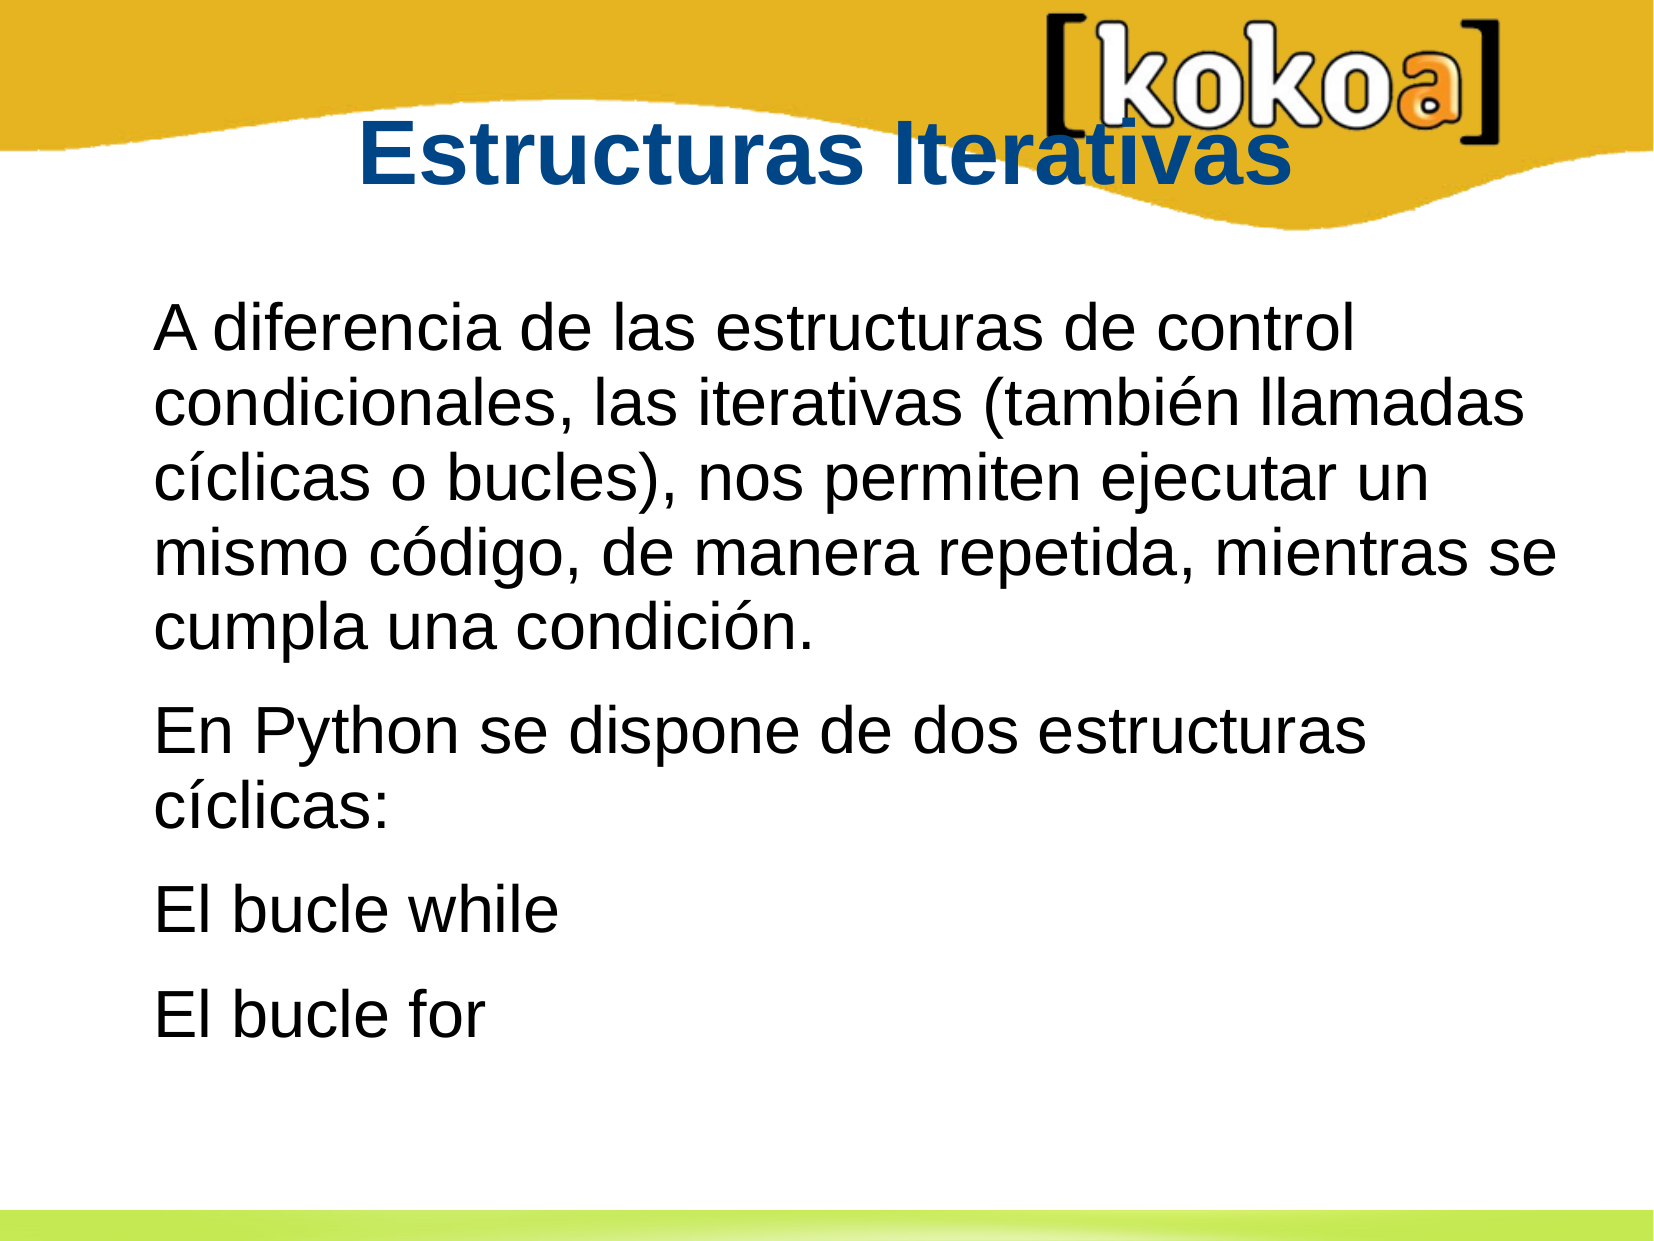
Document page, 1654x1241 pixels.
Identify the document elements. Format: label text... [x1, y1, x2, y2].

list A diferencia de las estructuras de control condicionales, las iterativas (también llamadas cíclicas o bucles), nos permiten ejecutar un mismo código, de manera repetida, mientras se cumpla una condición. En Python se dispone de dos estructuras cíclicas: El bucle while El bucle for [82, 290, 1571, 1052]
picture [0, 1210, 1654, 1241]
picture [0, 0, 1654, 488]
title Estructuras Iterativas [82, 49, 1571, 257]
